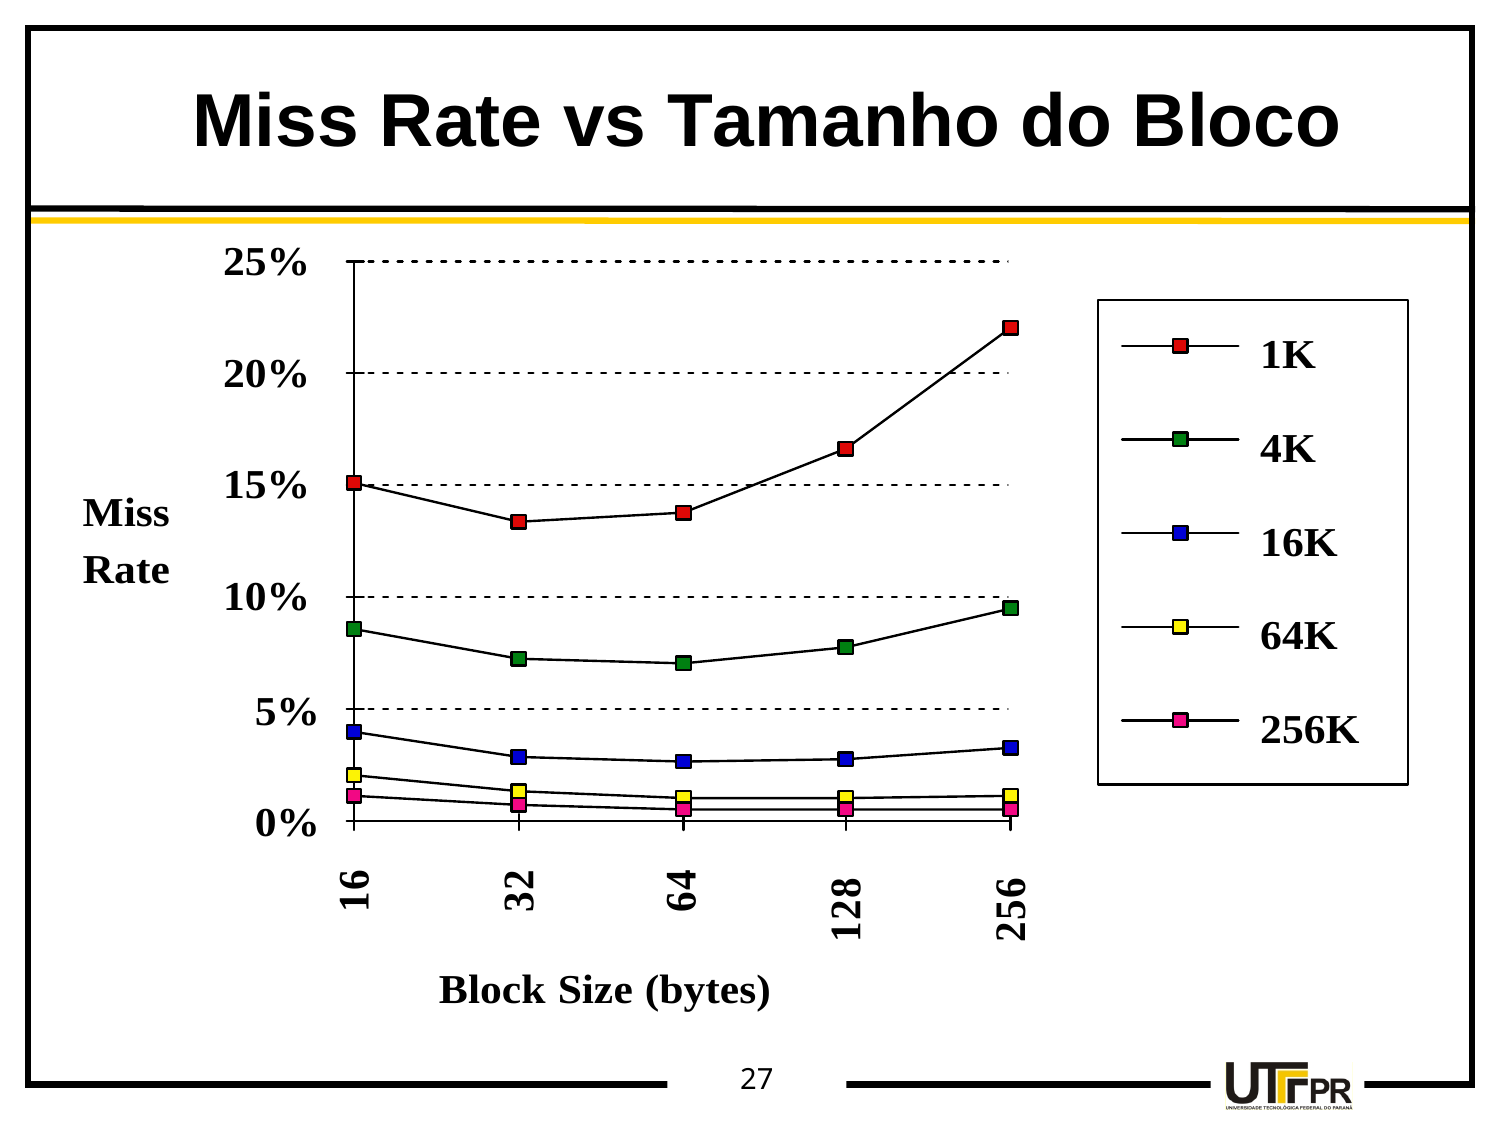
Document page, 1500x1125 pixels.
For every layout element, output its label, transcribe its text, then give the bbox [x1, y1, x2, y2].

title Miss Rate vs Tamanho do Bloco [30, 35, 1477, 207]
picture [29, 160, 1459, 1110]
